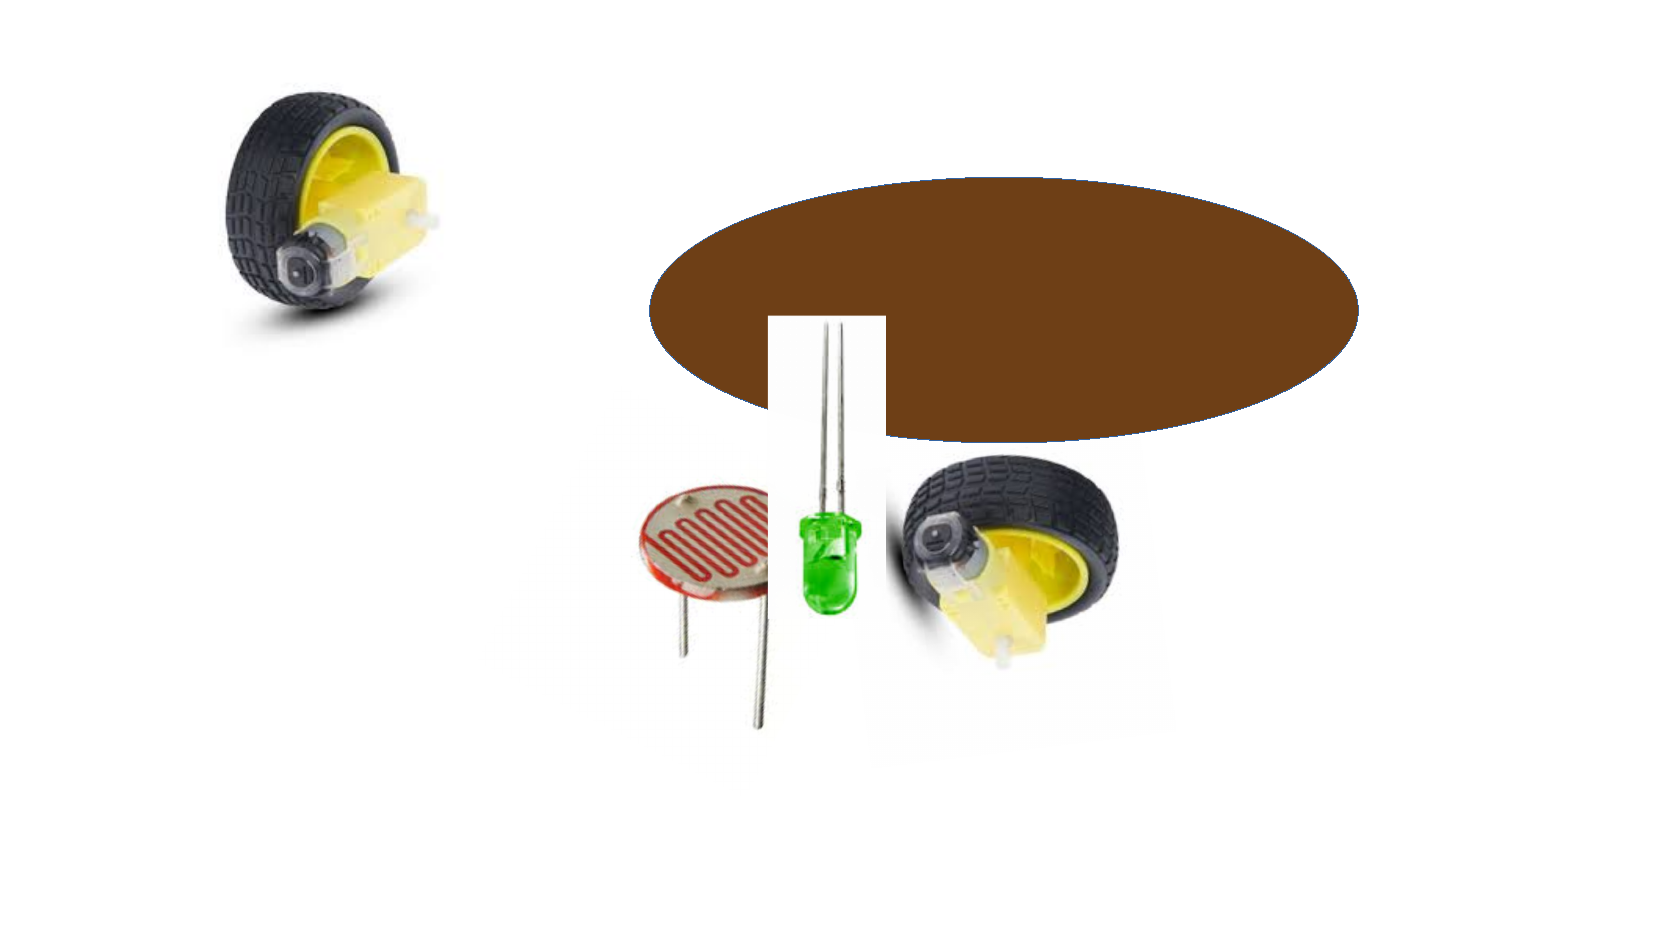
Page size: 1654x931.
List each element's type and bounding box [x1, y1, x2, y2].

picture [118, 58, 522, 366]
picture [477, 315, 1176, 798]
text_box [649, 177, 1359, 443]
